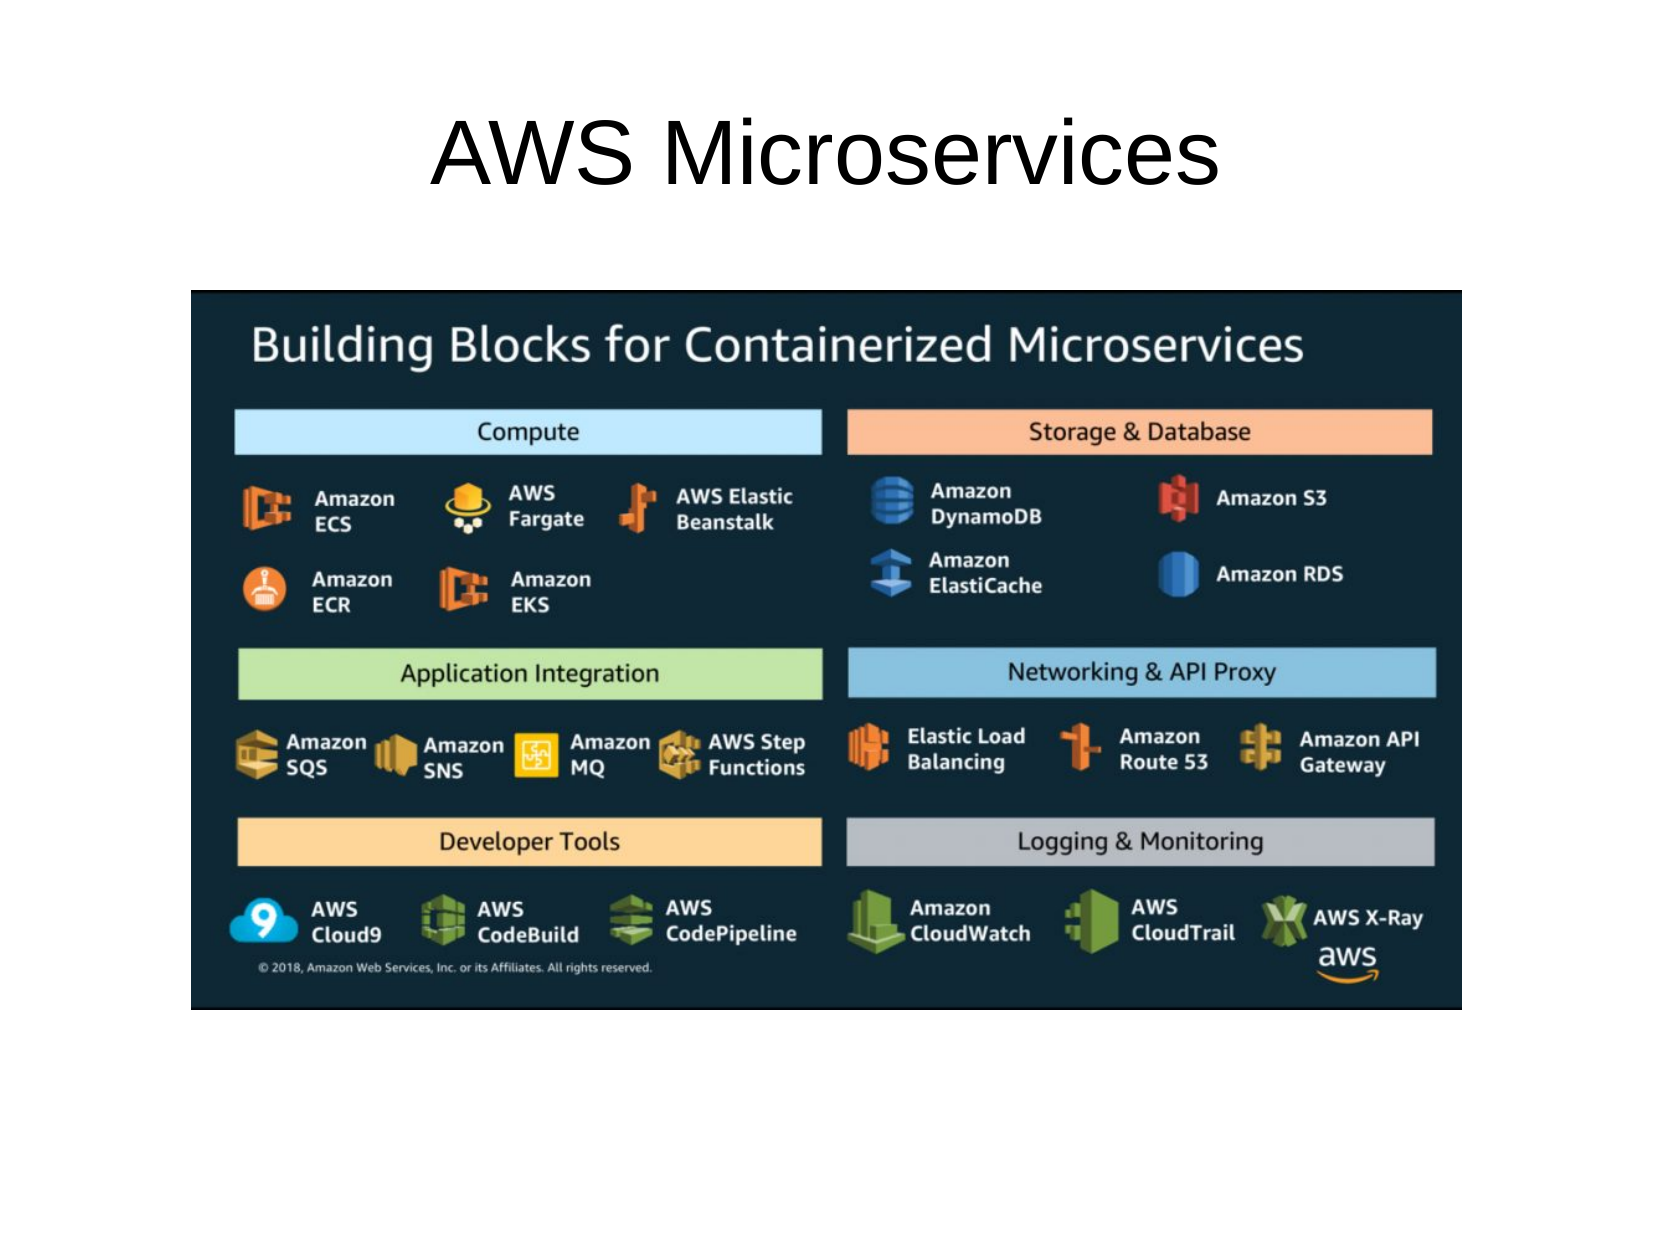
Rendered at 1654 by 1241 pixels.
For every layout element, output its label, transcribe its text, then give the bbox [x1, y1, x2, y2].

title AWS Microservices [82, 49, 1571, 257]
picture [191, 290, 1462, 1010]
